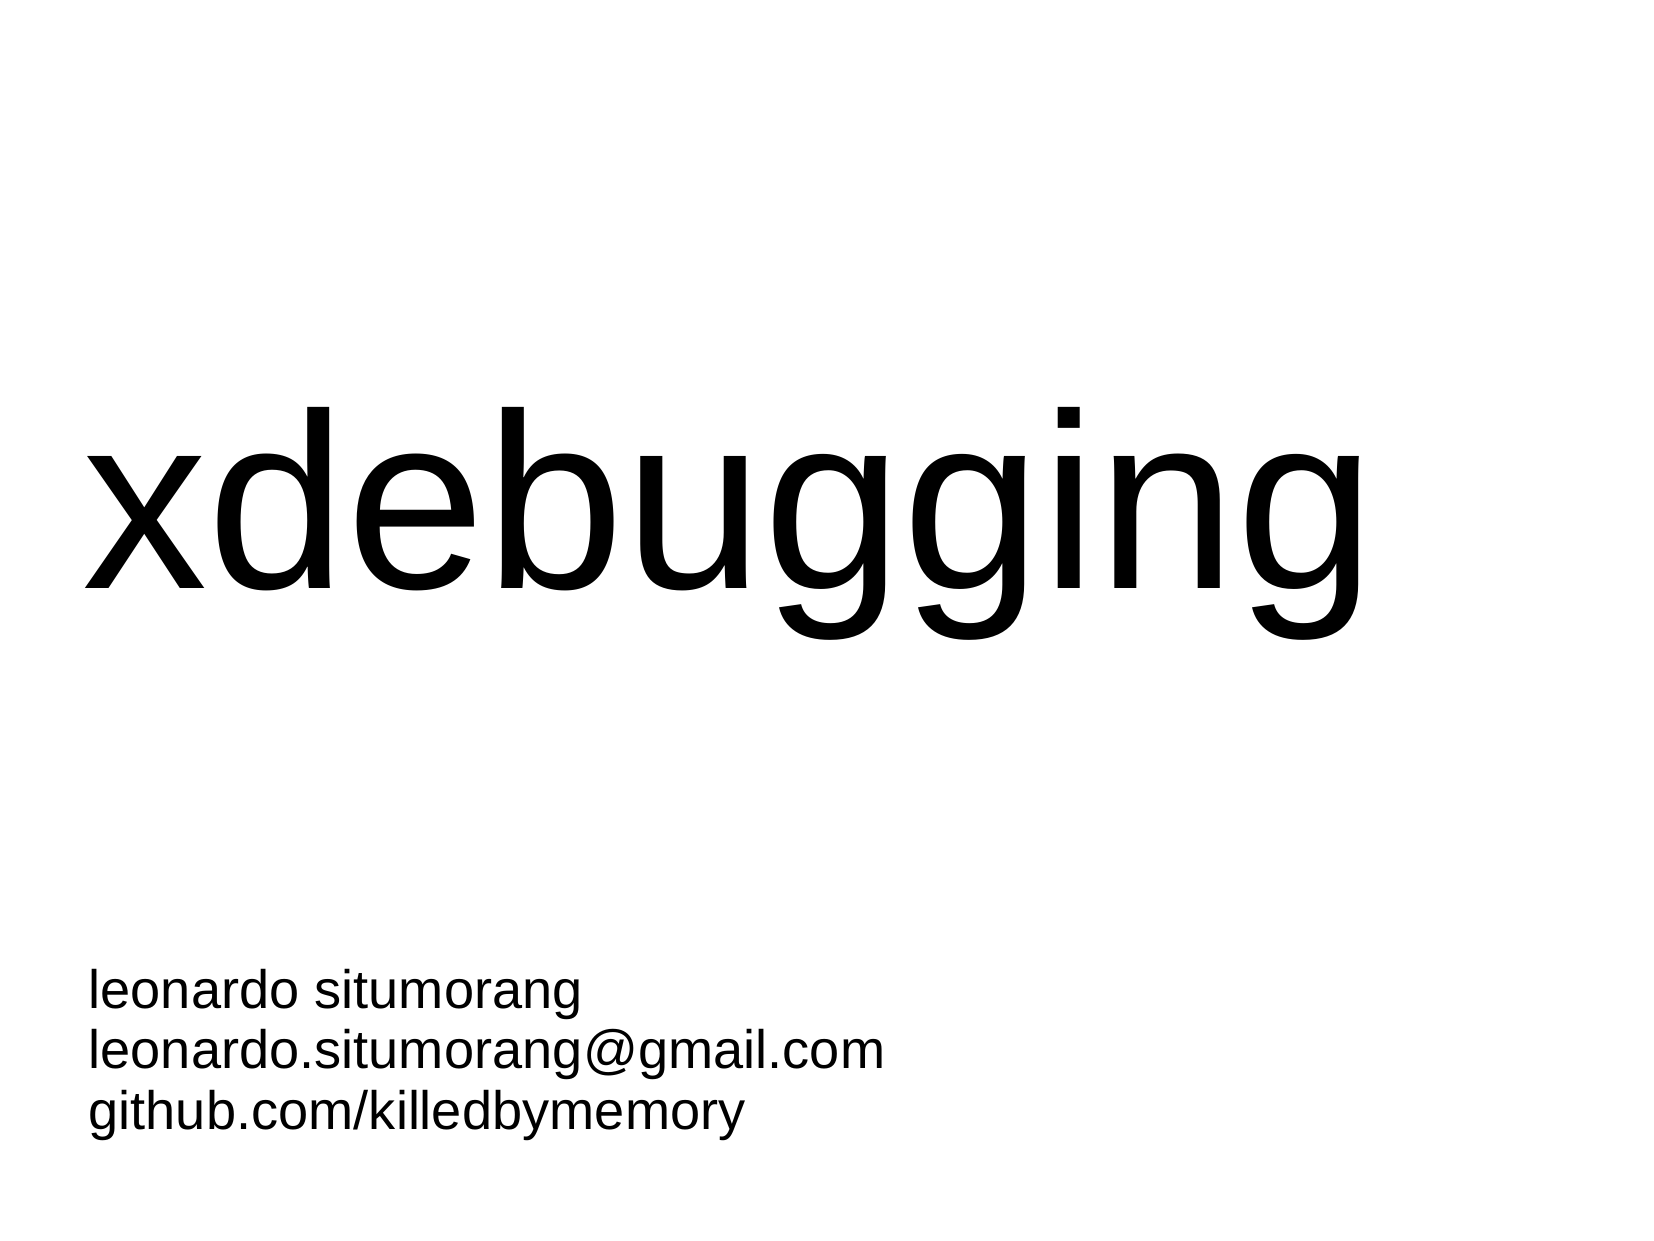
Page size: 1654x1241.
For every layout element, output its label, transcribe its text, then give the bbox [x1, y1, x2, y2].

subtitle leonardo situmorang leonardo.situmorang@gmail.com github.com/killedbymemory [88, 945, 1544, 1156]
title xdebugging [82, 361, 1571, 642]
